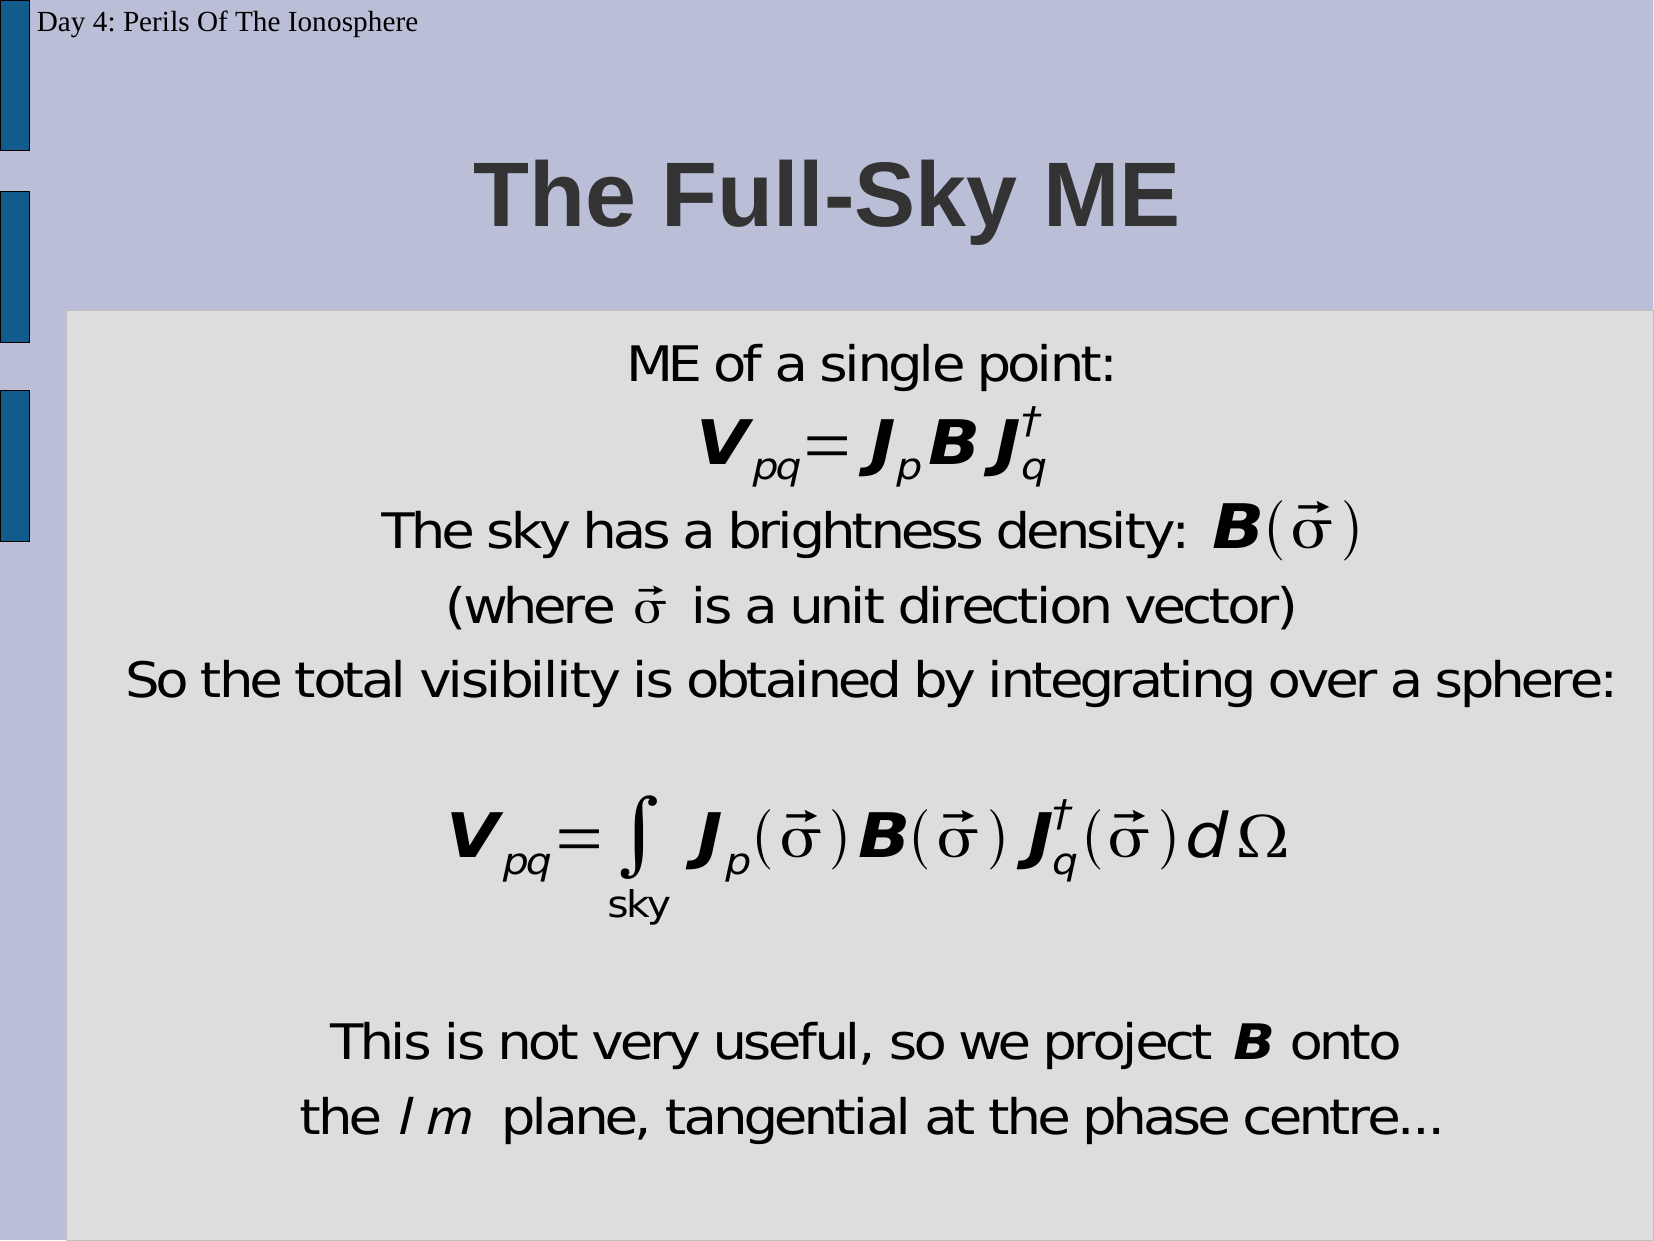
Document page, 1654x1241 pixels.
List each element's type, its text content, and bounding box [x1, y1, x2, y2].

title The Full-Sky ME [121, 91, 1534, 299]
chart [118, 324, 1623, 1224]
